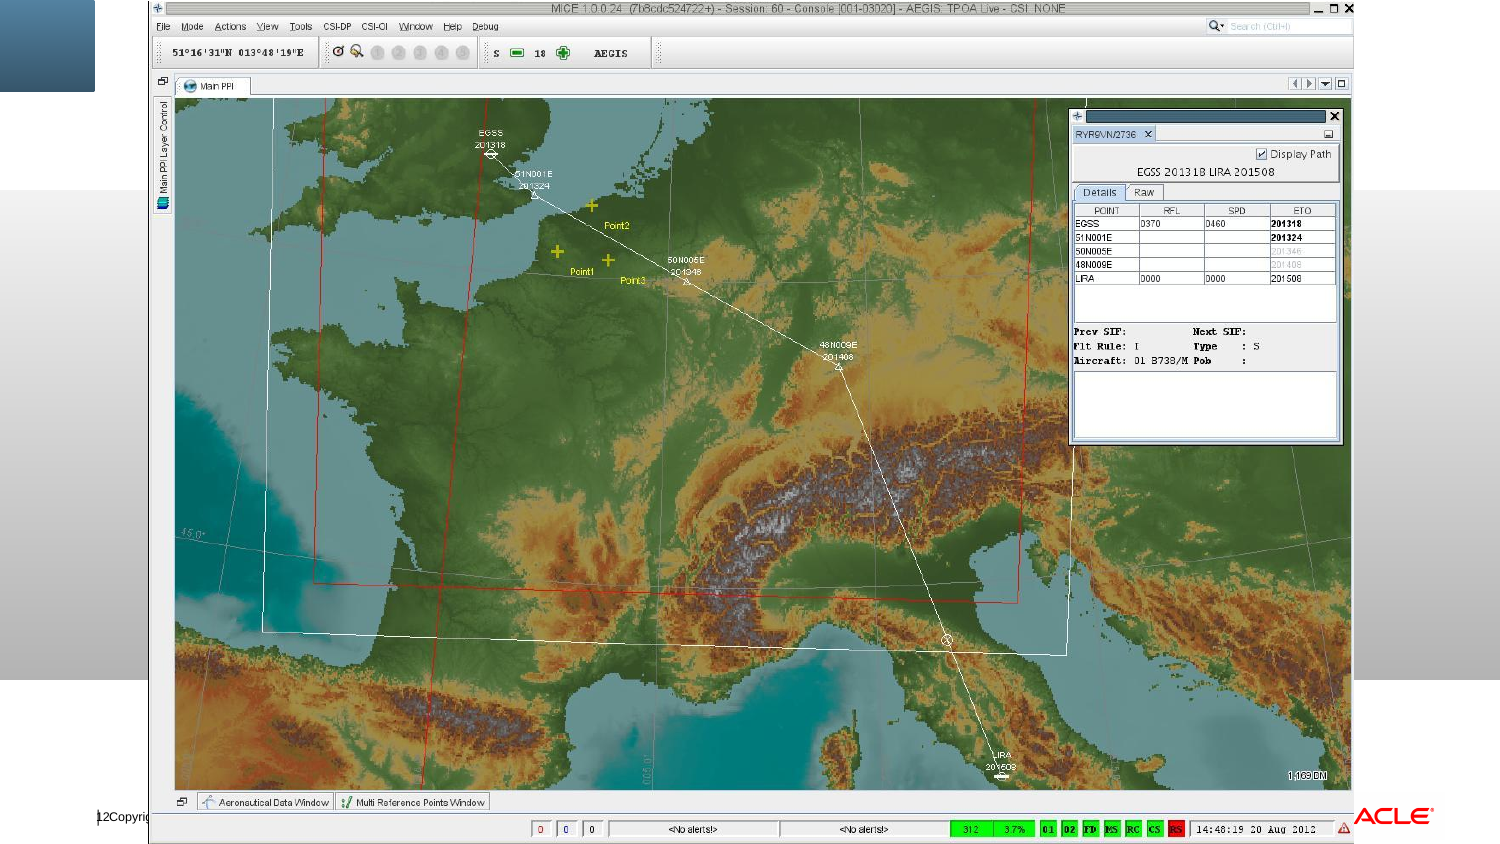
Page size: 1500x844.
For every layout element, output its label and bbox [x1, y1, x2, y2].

picture [148, 1, 1445, 844]
